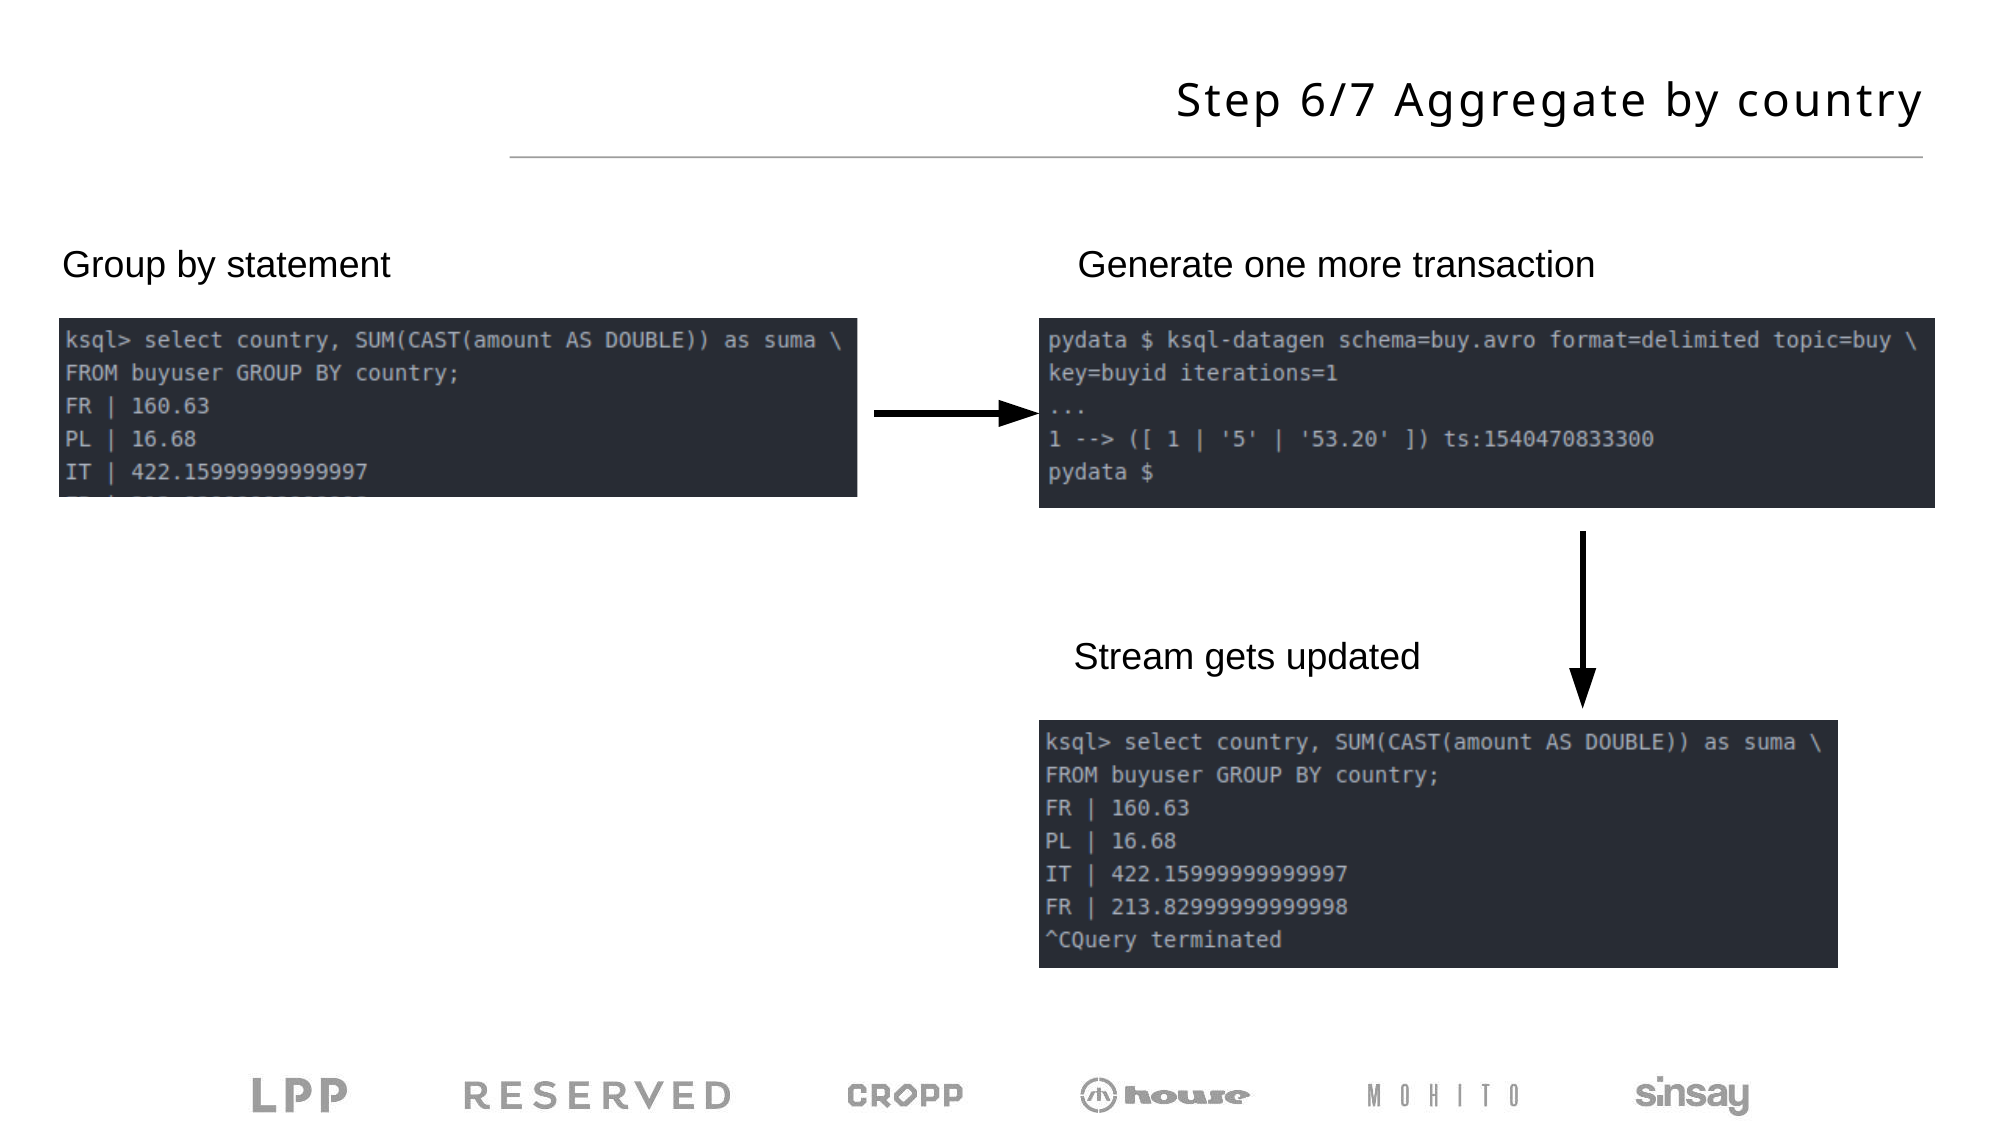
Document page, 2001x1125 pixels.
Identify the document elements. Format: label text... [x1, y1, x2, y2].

text_box Generate one more transaction [1062, 236, 1611, 294]
picture [1039, 720, 1838, 968]
title Step 6/7 Aggregate by country [421, 57, 1923, 159]
text_box Stream gets updated [1058, 628, 1436, 686]
picture [59, 318, 858, 497]
picture [0, 1065, 2000, 1125]
text_box Group by statement [47, 236, 406, 294]
picture [1039, 318, 1935, 508]
